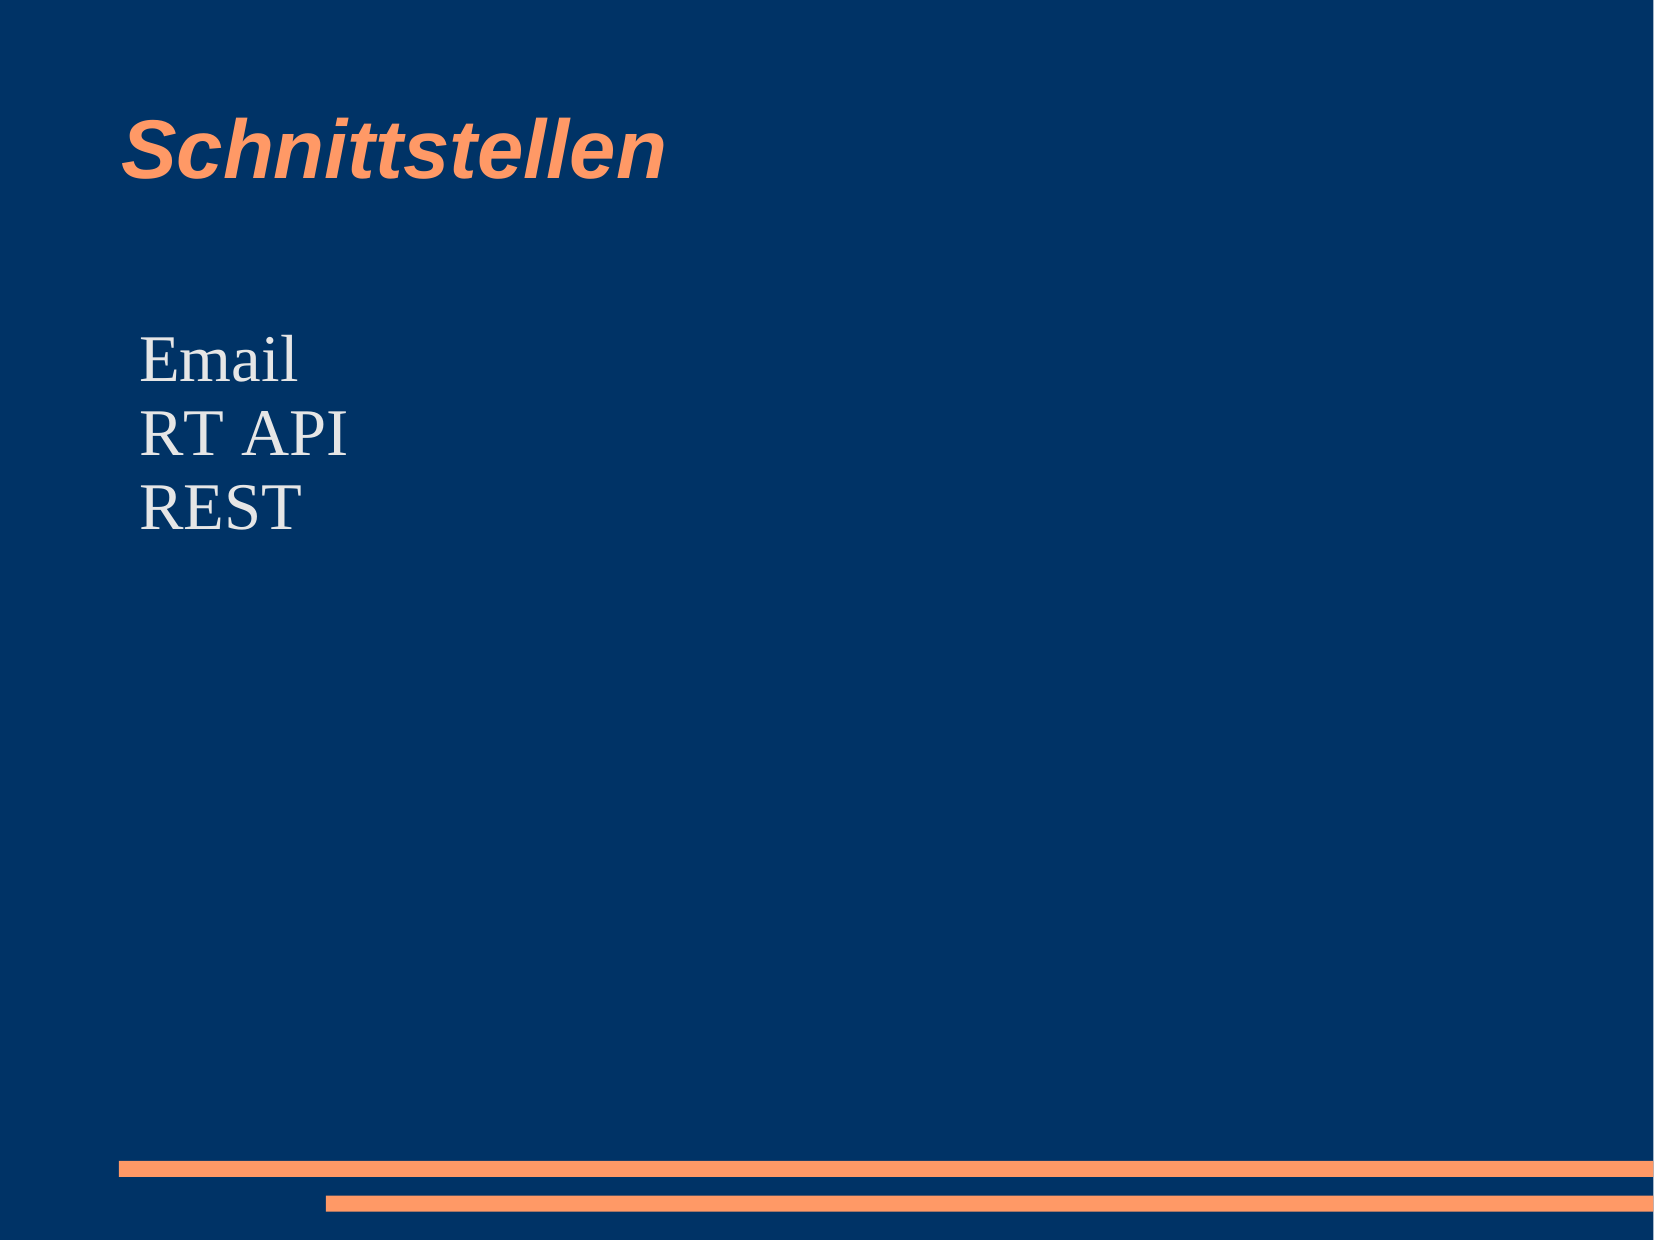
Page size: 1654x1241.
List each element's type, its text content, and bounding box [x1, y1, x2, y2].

list Email RT API REST [121, 322, 1561, 1133]
title Schnittstellen [121, 46, 1534, 254]
